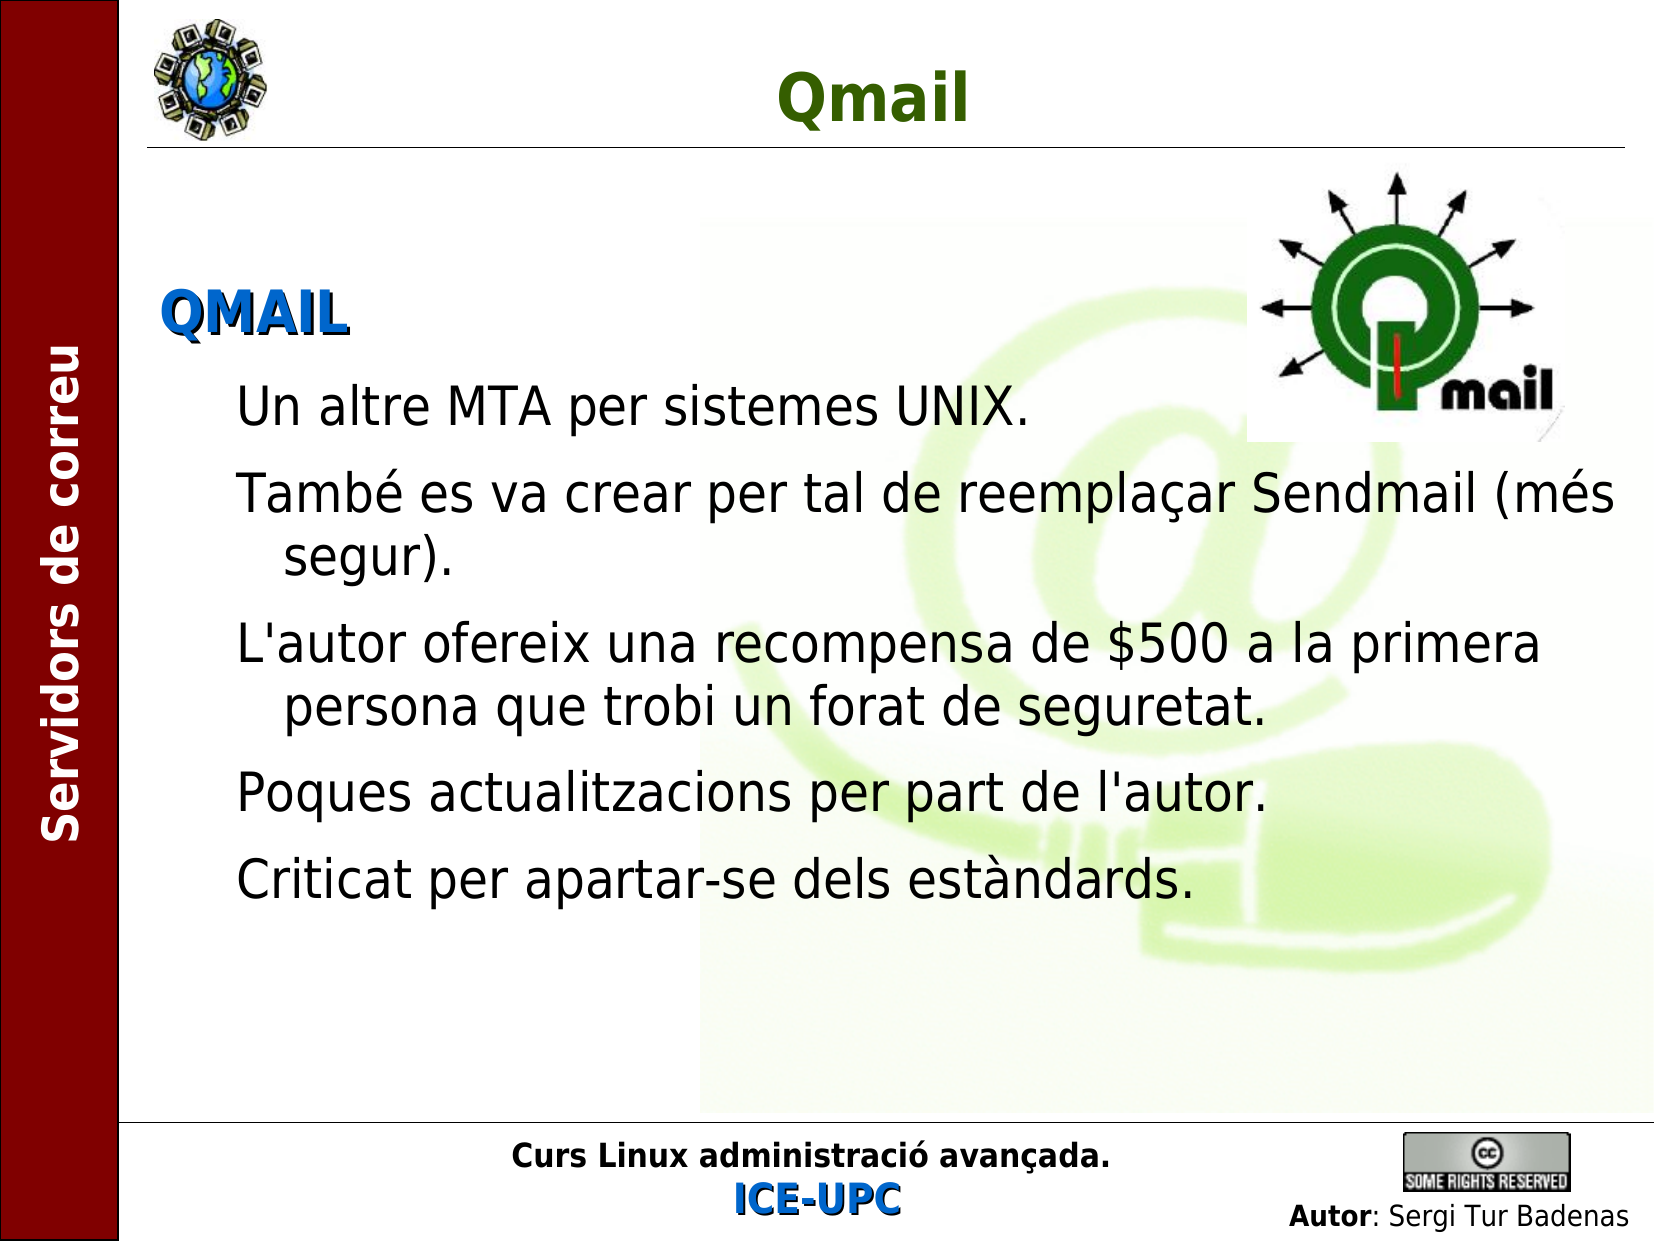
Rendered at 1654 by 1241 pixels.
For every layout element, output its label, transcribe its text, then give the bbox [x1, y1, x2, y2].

list QMAIL Un altre MTA per sistemes UNIX. També es va crear per tal de reemplaçar Sendmail (més segur). L'autor ofereix una recompensa de $500 a la primera persona que trobi un forat de seguretat. Poques actualitzacions per part de l'autor. Criticat per apartar-se dels estàndards. [141, 278, 1630, 1114]
title Qmail [129, 56, 1619, 141]
picture [1403, 1132, 1571, 1192]
picture [154, 19, 268, 56]
picture [700, 151, 1654, 1113]
